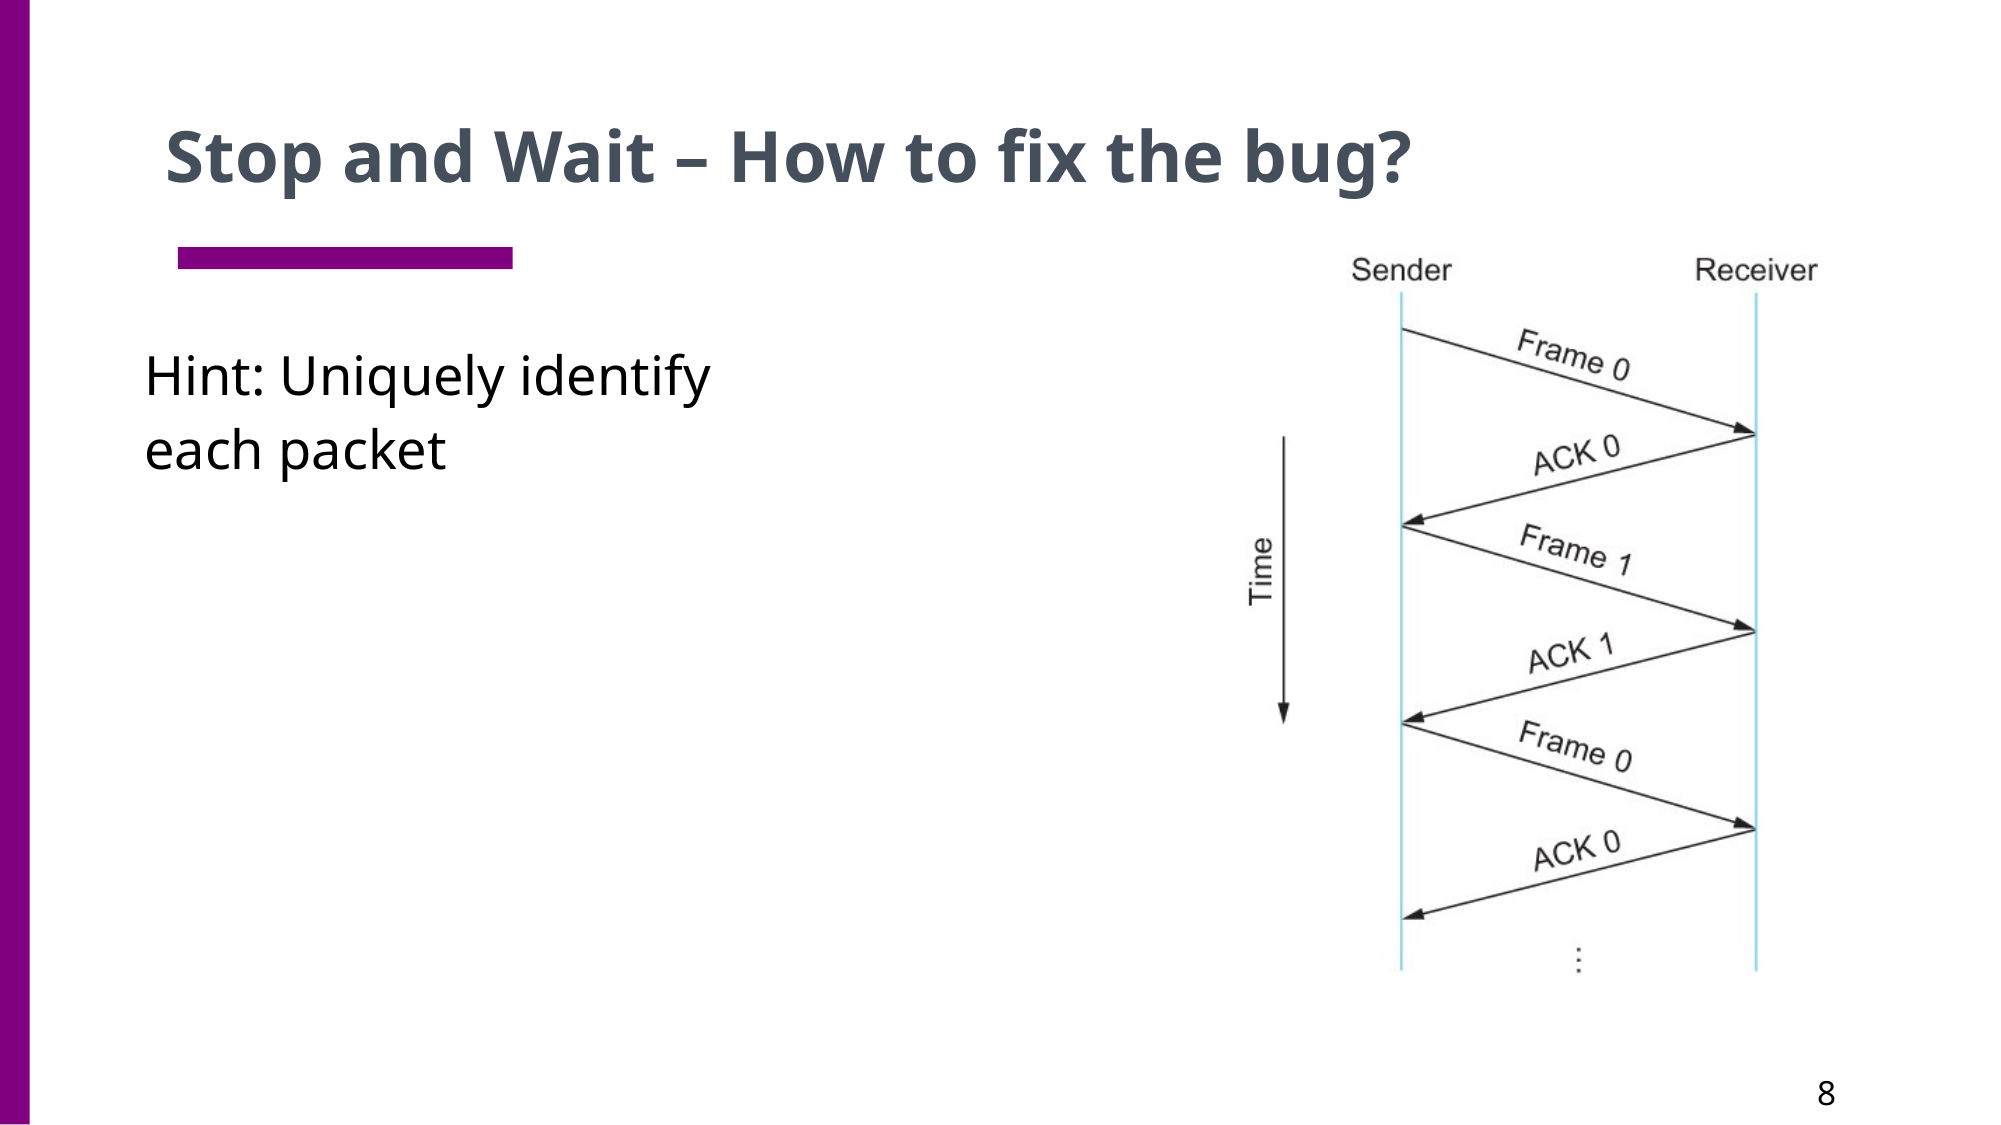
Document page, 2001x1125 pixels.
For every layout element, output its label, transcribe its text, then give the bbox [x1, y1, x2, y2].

picture [1245, 254, 1818, 976]
text_box Hint: Uniquely identify each packet [129, 329, 871, 1072]
text_box Stop and Wait – How to fix the bug? [151, 0, 1849, 212]
